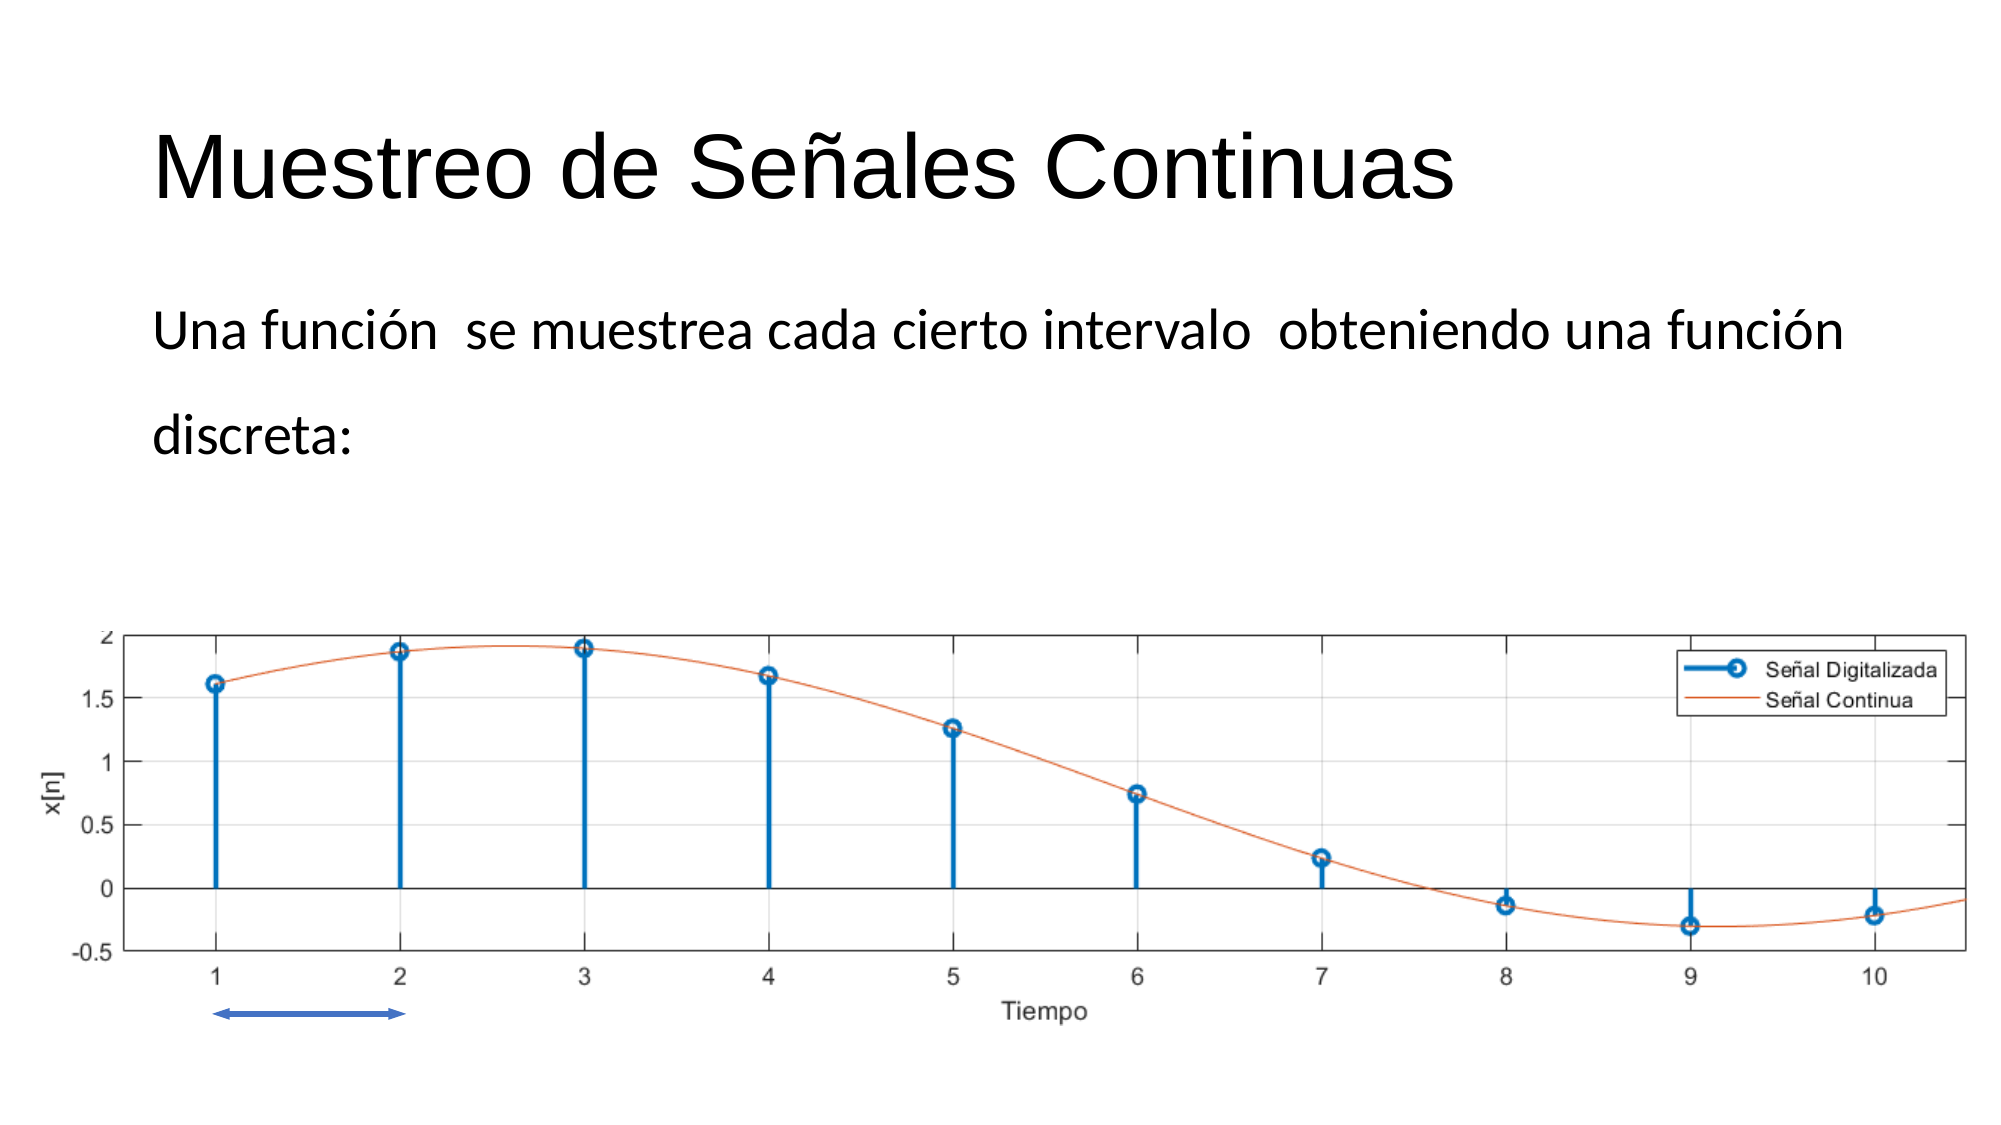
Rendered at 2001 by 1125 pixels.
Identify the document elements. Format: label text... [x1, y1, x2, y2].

title Muestreo de Señales Continuas [137, 59, 1863, 249]
list Una función se muestrea cada cierto intervalo obteniendo una función discreta: [137, 249, 1863, 494]
picture [21, 631, 1978, 1026]
